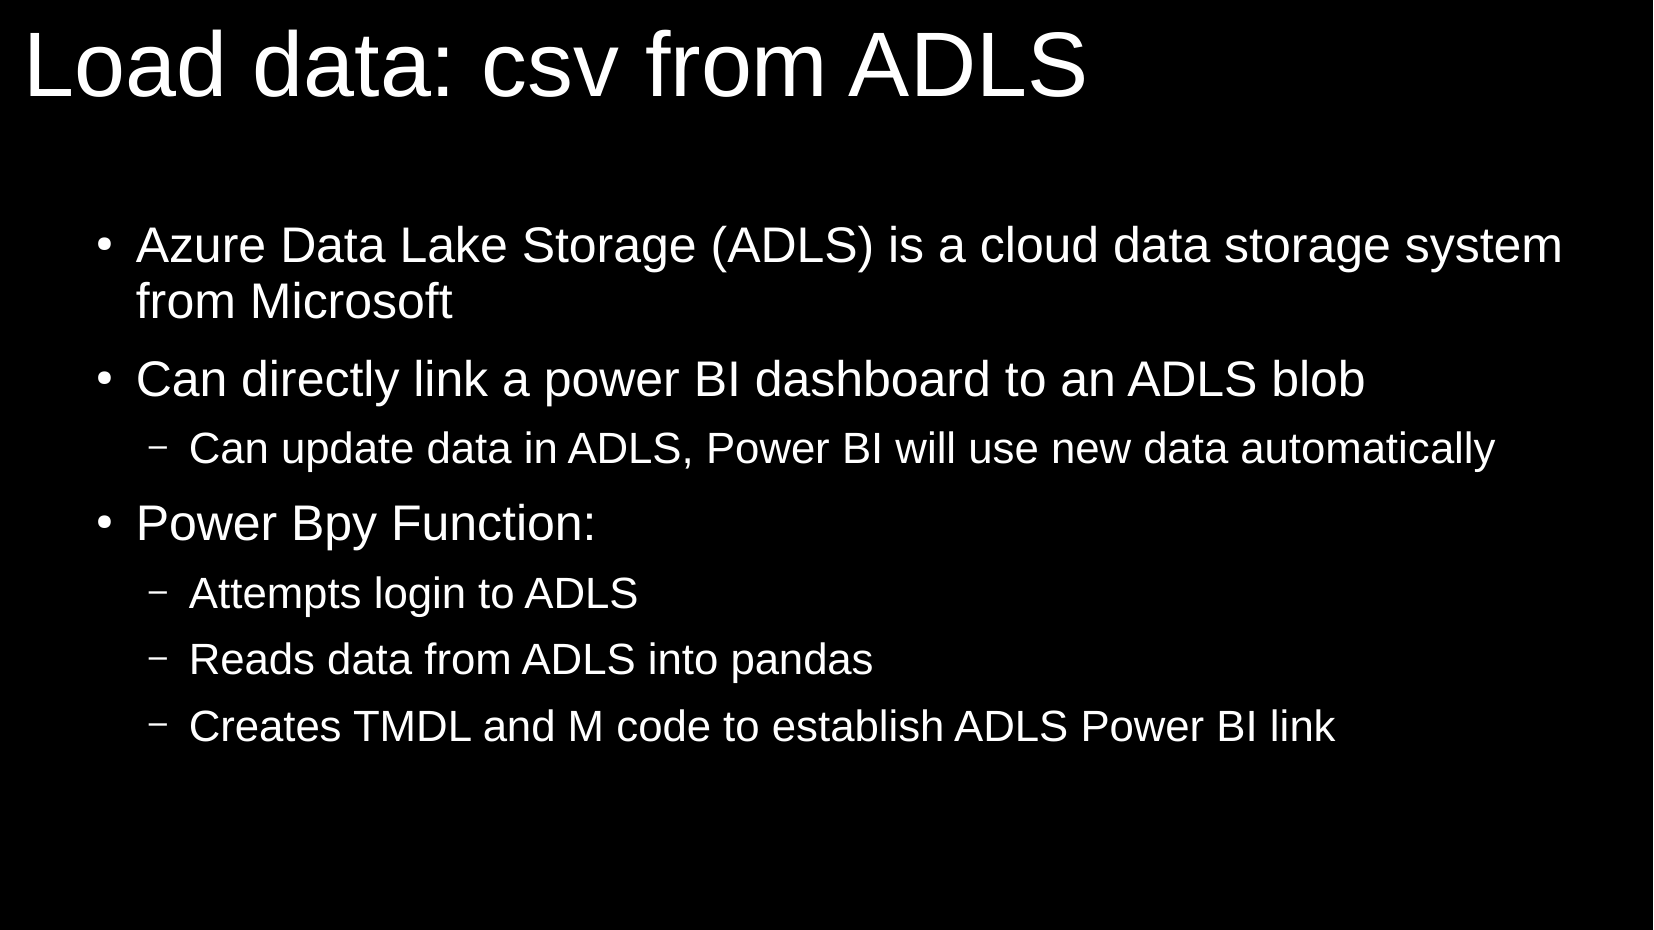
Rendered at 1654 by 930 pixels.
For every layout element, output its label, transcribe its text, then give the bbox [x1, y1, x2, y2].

list Azure Data Lake Storage (ADLS) is a cloud data storage system from Microsoft Can directly link a power BI dashboard to an ADLS blob Can update data in ADLS, Power BI will use new data automatically Power Bpy Function: Attempts login to ADLS Reads data from ADLS into pandas Creates TMDL and M code to establish ADLS Power BI link [82, 217, 1571, 757]
title Load data: csv from ADLS [23, 11, 1588, 119]
